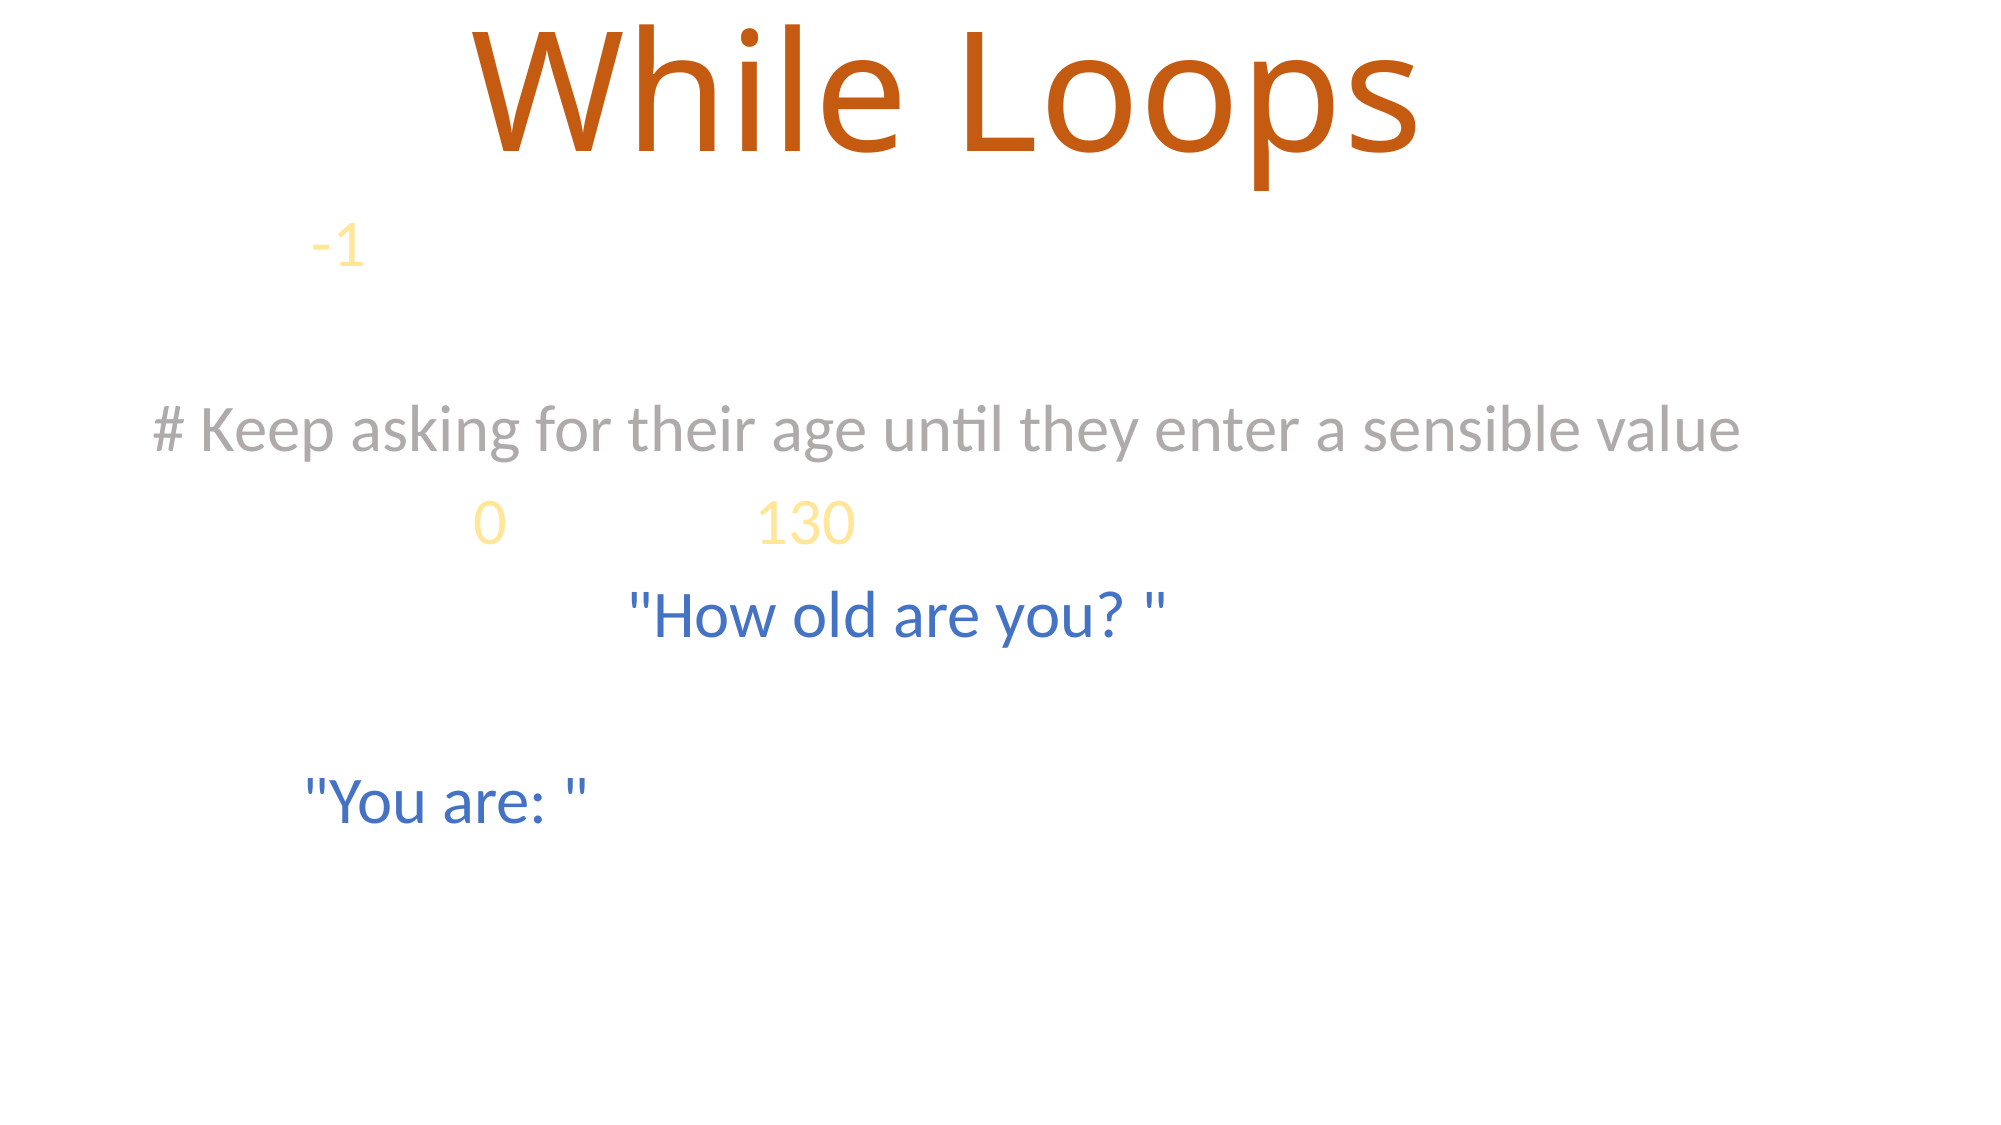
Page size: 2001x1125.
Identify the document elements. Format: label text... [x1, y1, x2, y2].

list While Loops age = -1 # Keep asking for their age until they enter a sensible value while age < 0 or age > 130: age = int(input("How old are you? ")) print("You are: " + str(age)) [137, 0, 1863, 1014]
